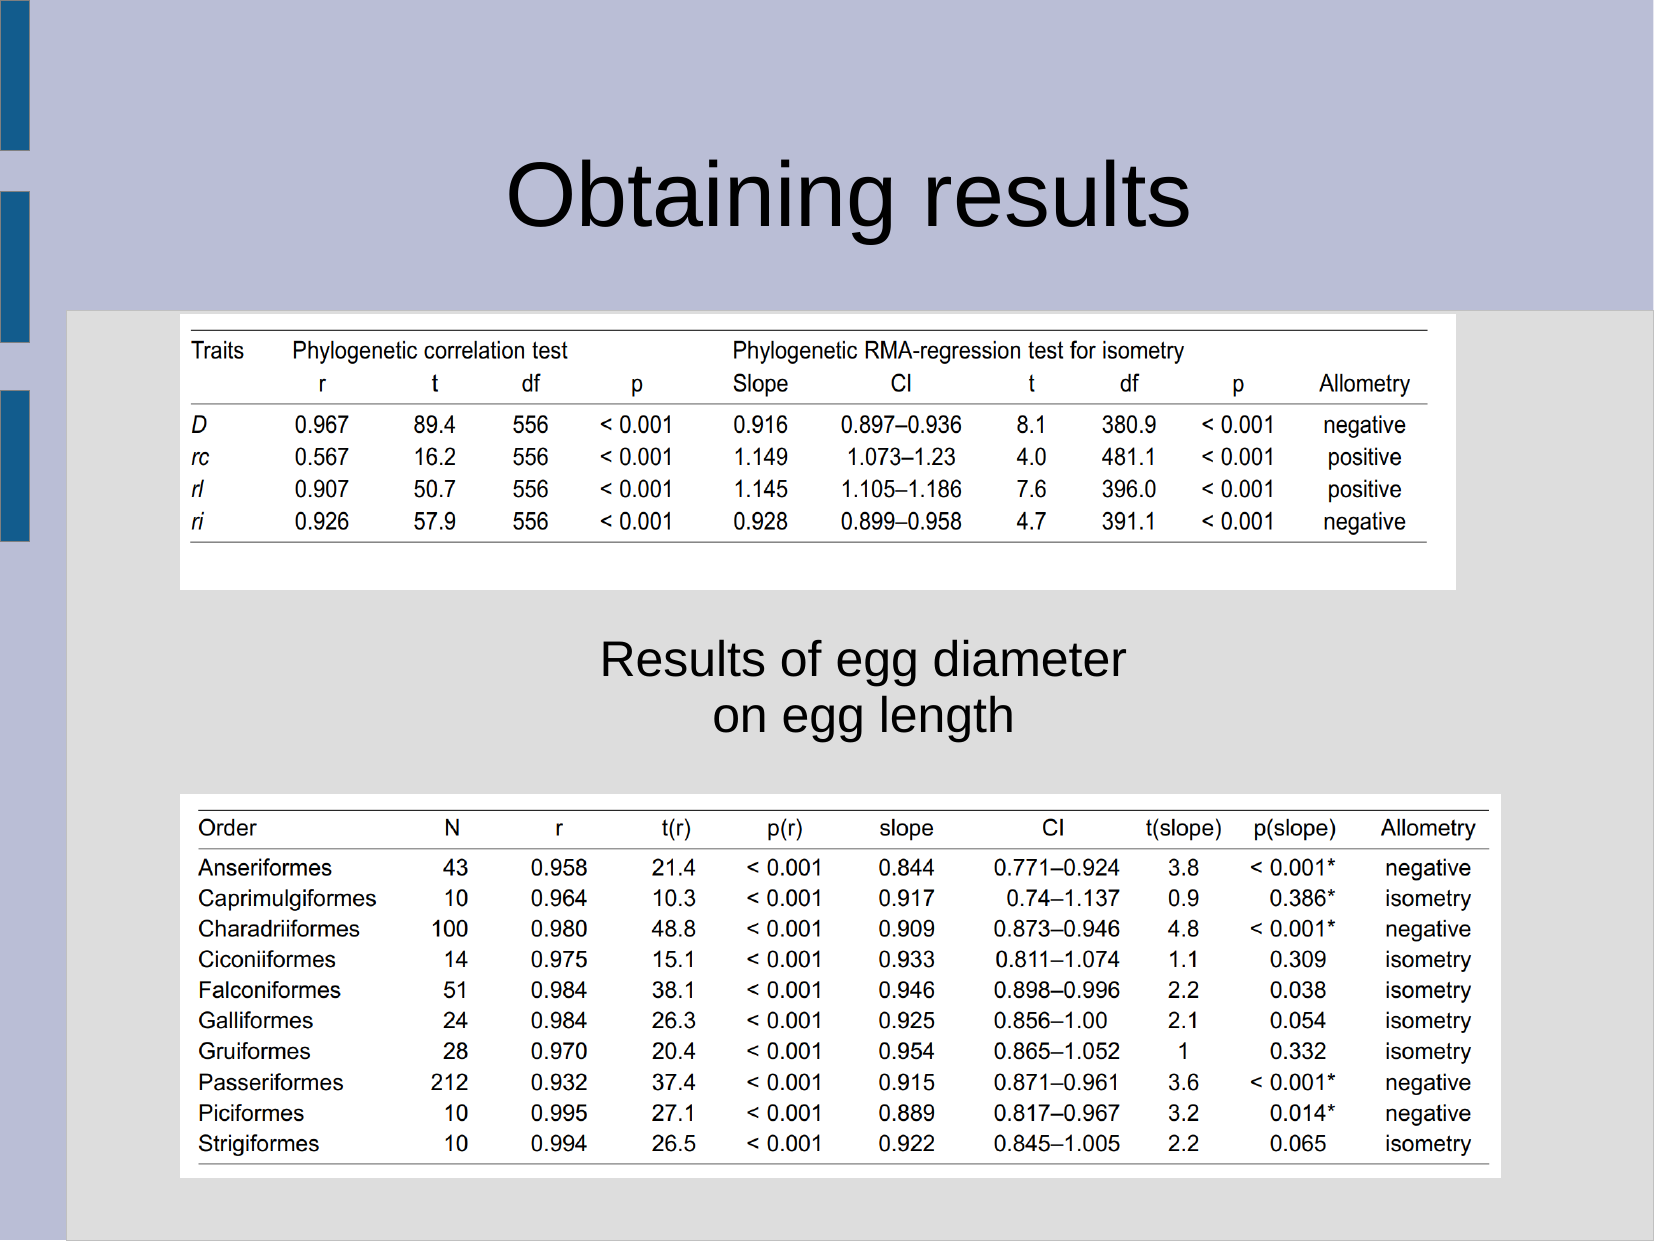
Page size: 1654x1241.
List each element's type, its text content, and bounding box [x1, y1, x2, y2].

text_box Results of egg diameter on egg length [557, 623, 1171, 794]
picture [180, 794, 1501, 1178]
text_box [120, 474, 1621, 616]
title Obtaining results [121, 91, 1534, 299]
picture [180, 314, 1456, 591]
